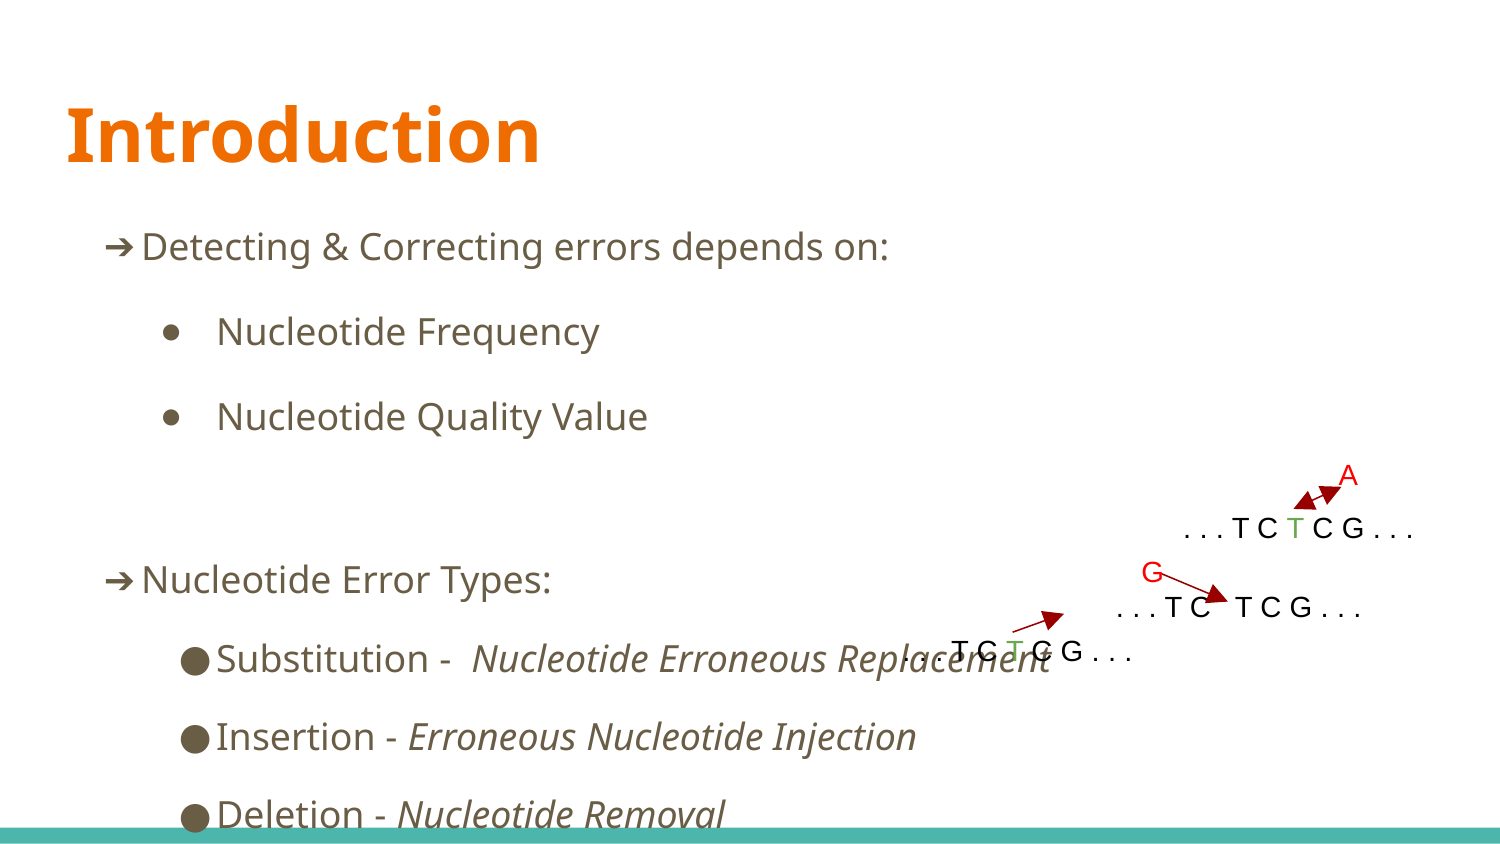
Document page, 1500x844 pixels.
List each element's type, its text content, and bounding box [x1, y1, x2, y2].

title Introduction [51, 72, 1449, 189]
text_box . . . T C T C G . . . [887, 617, 1169, 661]
text_box . . . T C T C G . . . [1100, 573, 1382, 618]
text_box G [1126, 537, 1177, 594]
text_box . . . T C T C G . . . [1168, 494, 1449, 538]
text_box A [1323, 441, 1392, 498]
list Detecting & Correcting errors depends on: Nucleotide Frequency Nucleotide Quality Value Nucleotide Error Types: Substitution - Nucleotide Erroneous Replacement Insertion - Erroneous Nucleotide Injection Deletion - Nucleotide Removal [51, 207, 1449, 750]
